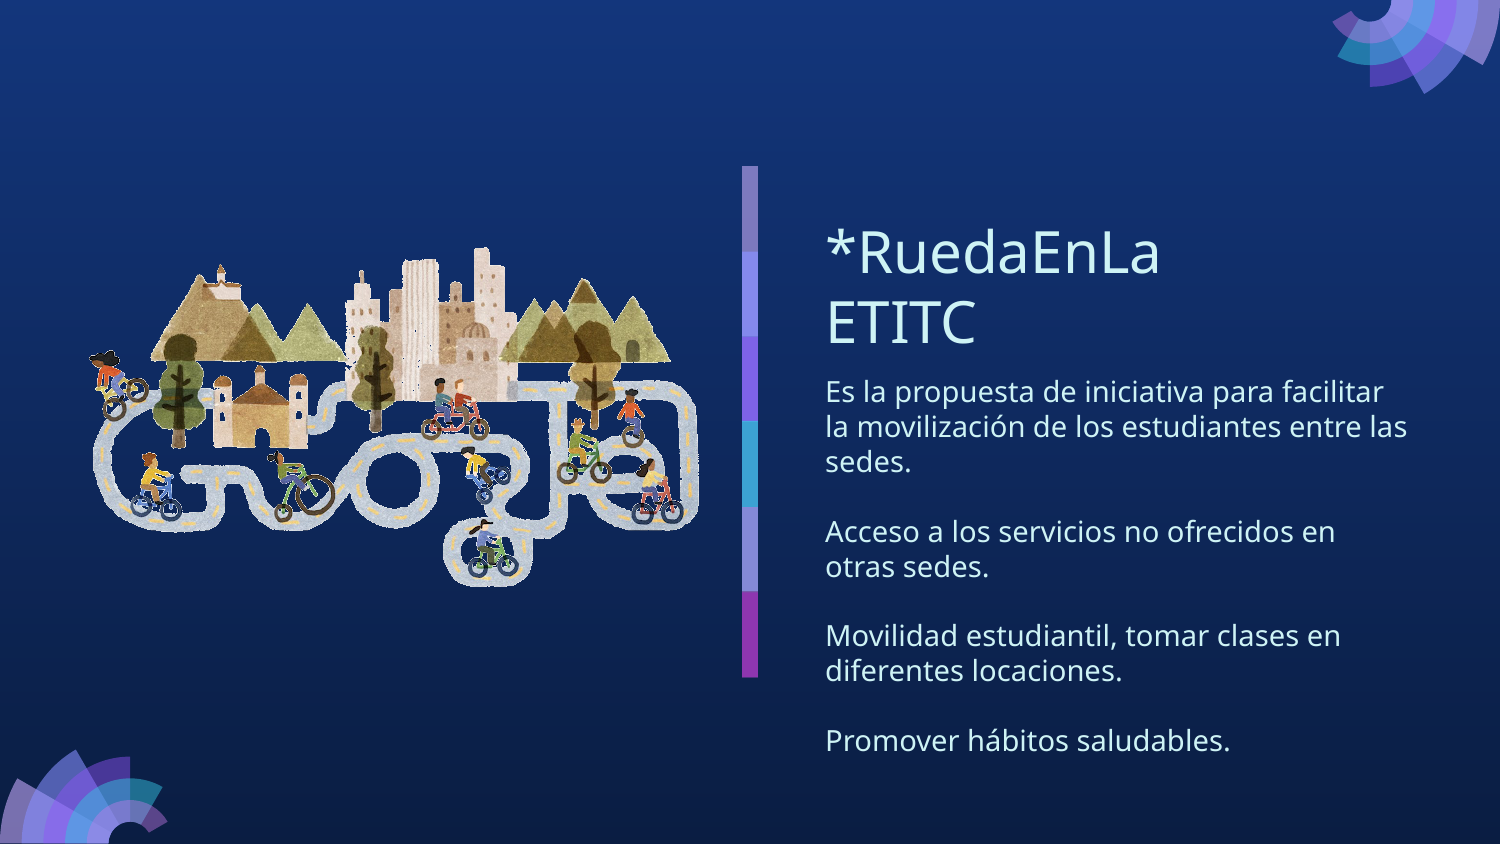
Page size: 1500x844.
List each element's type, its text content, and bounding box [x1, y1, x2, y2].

title *RuedaEnLaETITC [810, 211, 1201, 358]
text_box [1332, 0, 1500, 94]
list Es la propuesta de iniciativa para facilitar la movilización de los estudiantes entre las sedes. Acceso a los servicios no ofrecidos en otras sedes. Movilidad estudiantil, tomar clases en diferentes locaciones. Promover hábitos saludables. [810, 358, 1426, 654]
picture [75, 243, 713, 594]
text_box [0, 749, 168, 844]
